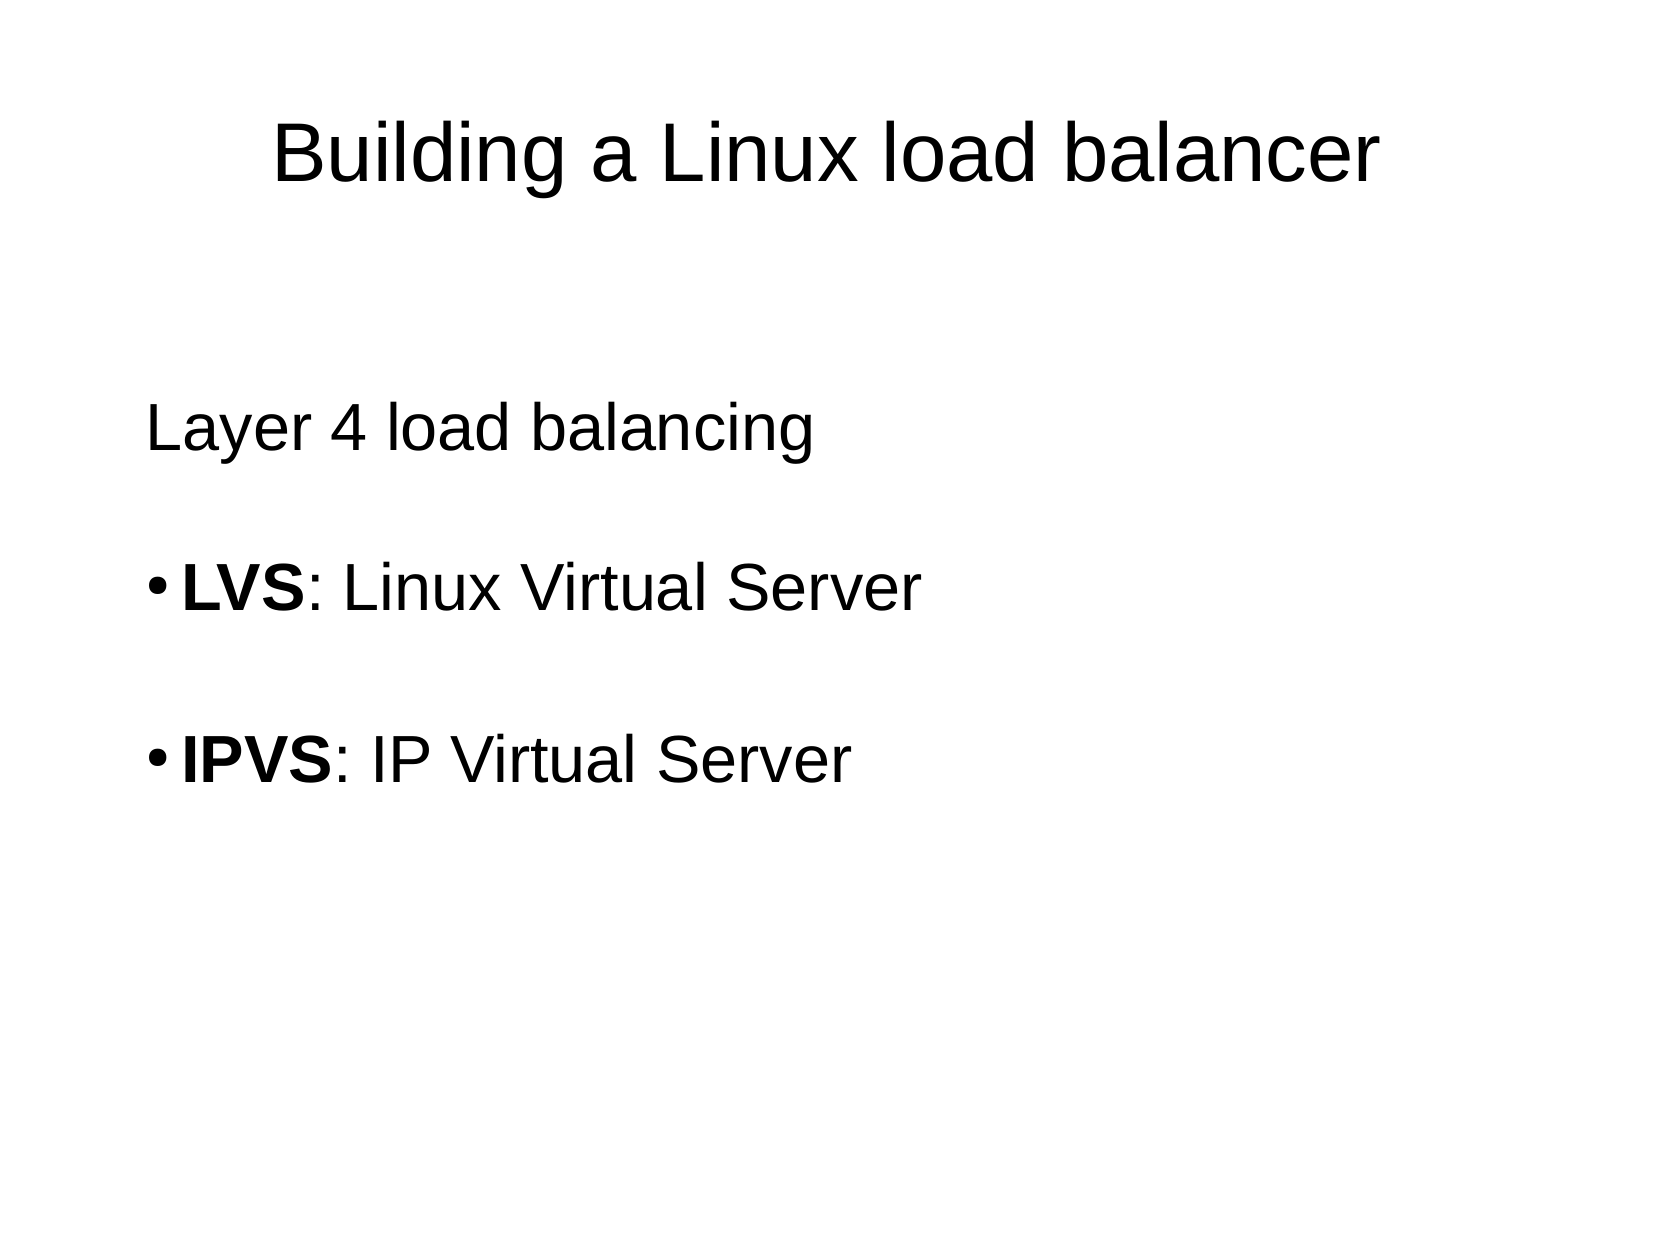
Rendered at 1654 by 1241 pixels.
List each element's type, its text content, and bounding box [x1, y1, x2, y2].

text_box Layer 4 load balancing LVS: Linux Virtual Server IPVS: IP Virtual Server [131, 371, 1523, 891]
title Building a Linux load balancer [82, 49, 1571, 257]
